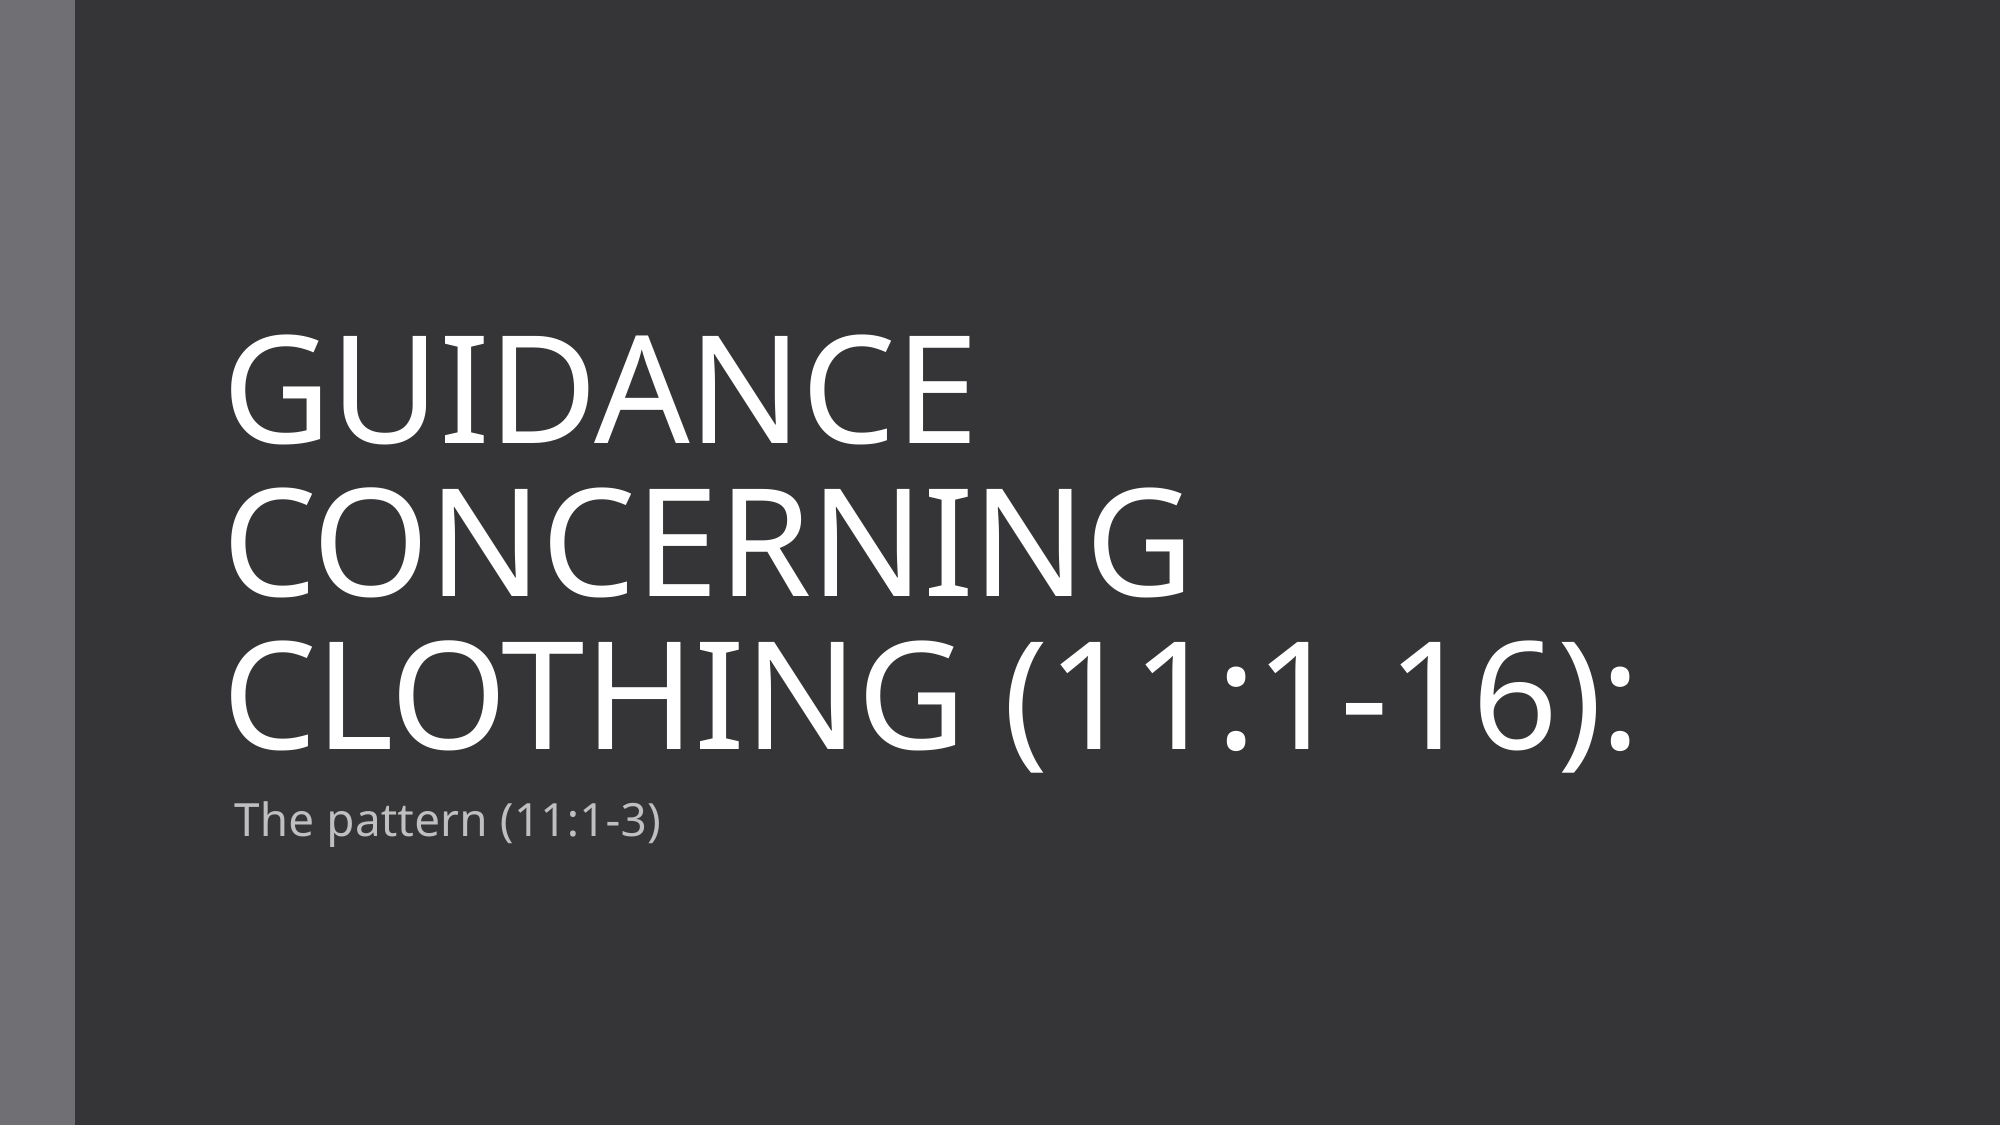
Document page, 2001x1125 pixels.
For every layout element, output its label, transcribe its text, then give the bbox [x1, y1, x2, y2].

title GUIDANCE CONCERNING CLOTHING (11:1-16): [206, 124, 1752, 787]
subtitle The pattern (11:1-3) [206, 787, 1752, 1066]
